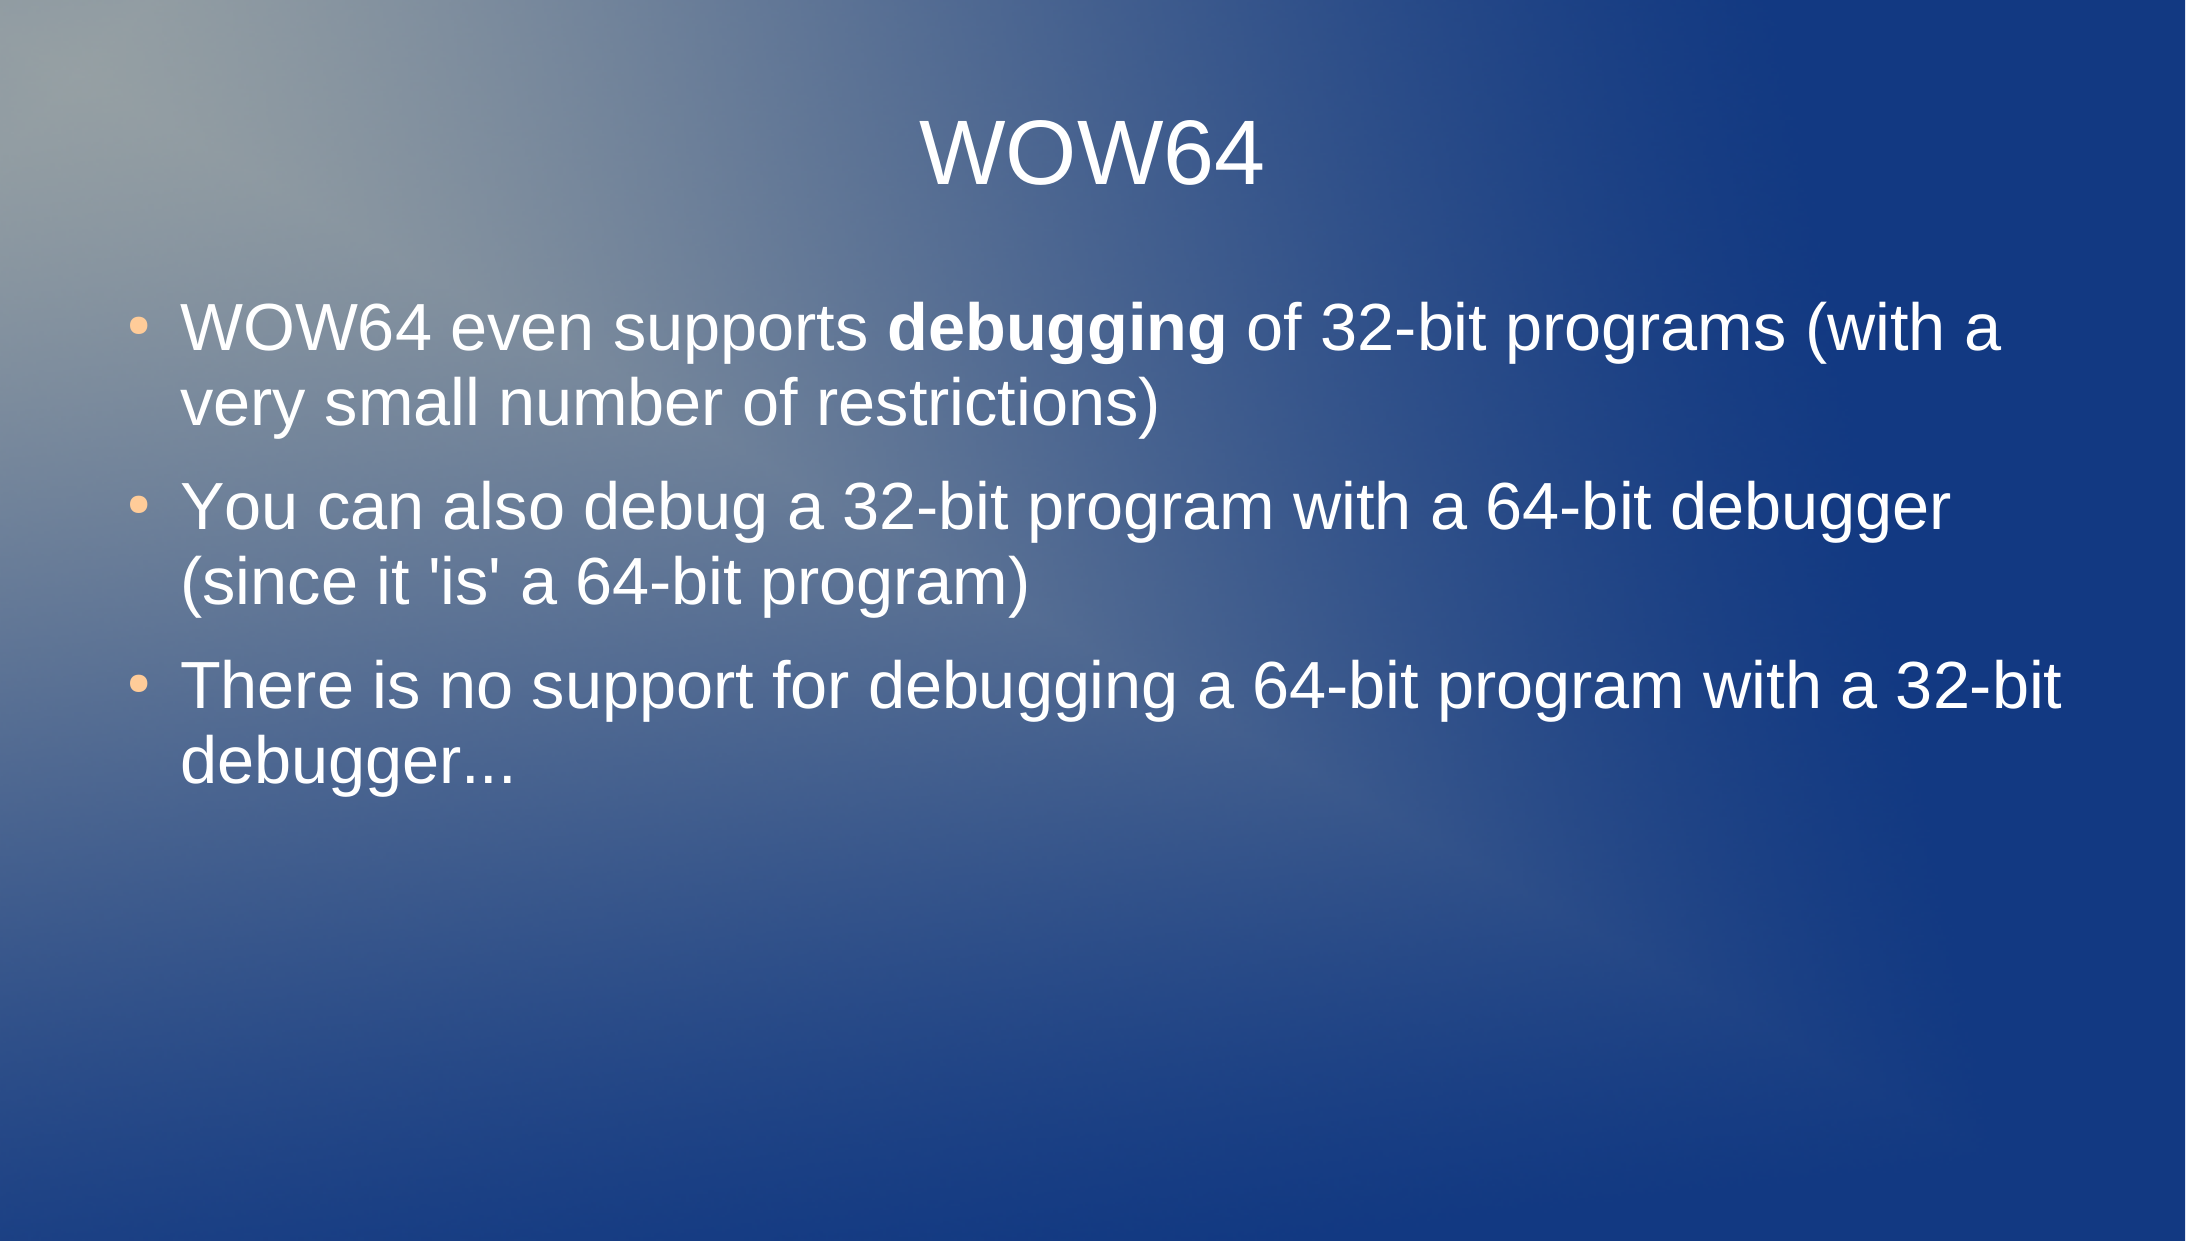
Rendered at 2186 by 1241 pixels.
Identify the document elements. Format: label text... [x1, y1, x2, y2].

list WOW64 even supports debugging of 32-bit programs (with a very small number of restrictions) You can also debug a 32-bit program with a 64-bit debugger (since it 'is' a 64-bit program) There is no support for debugging a 64-bit program with a 32-bit debugger... [109, 290, 2076, 1193]
picture [0, 0, 2186, 1241]
title WOW64 [109, 49, 2076, 257]
